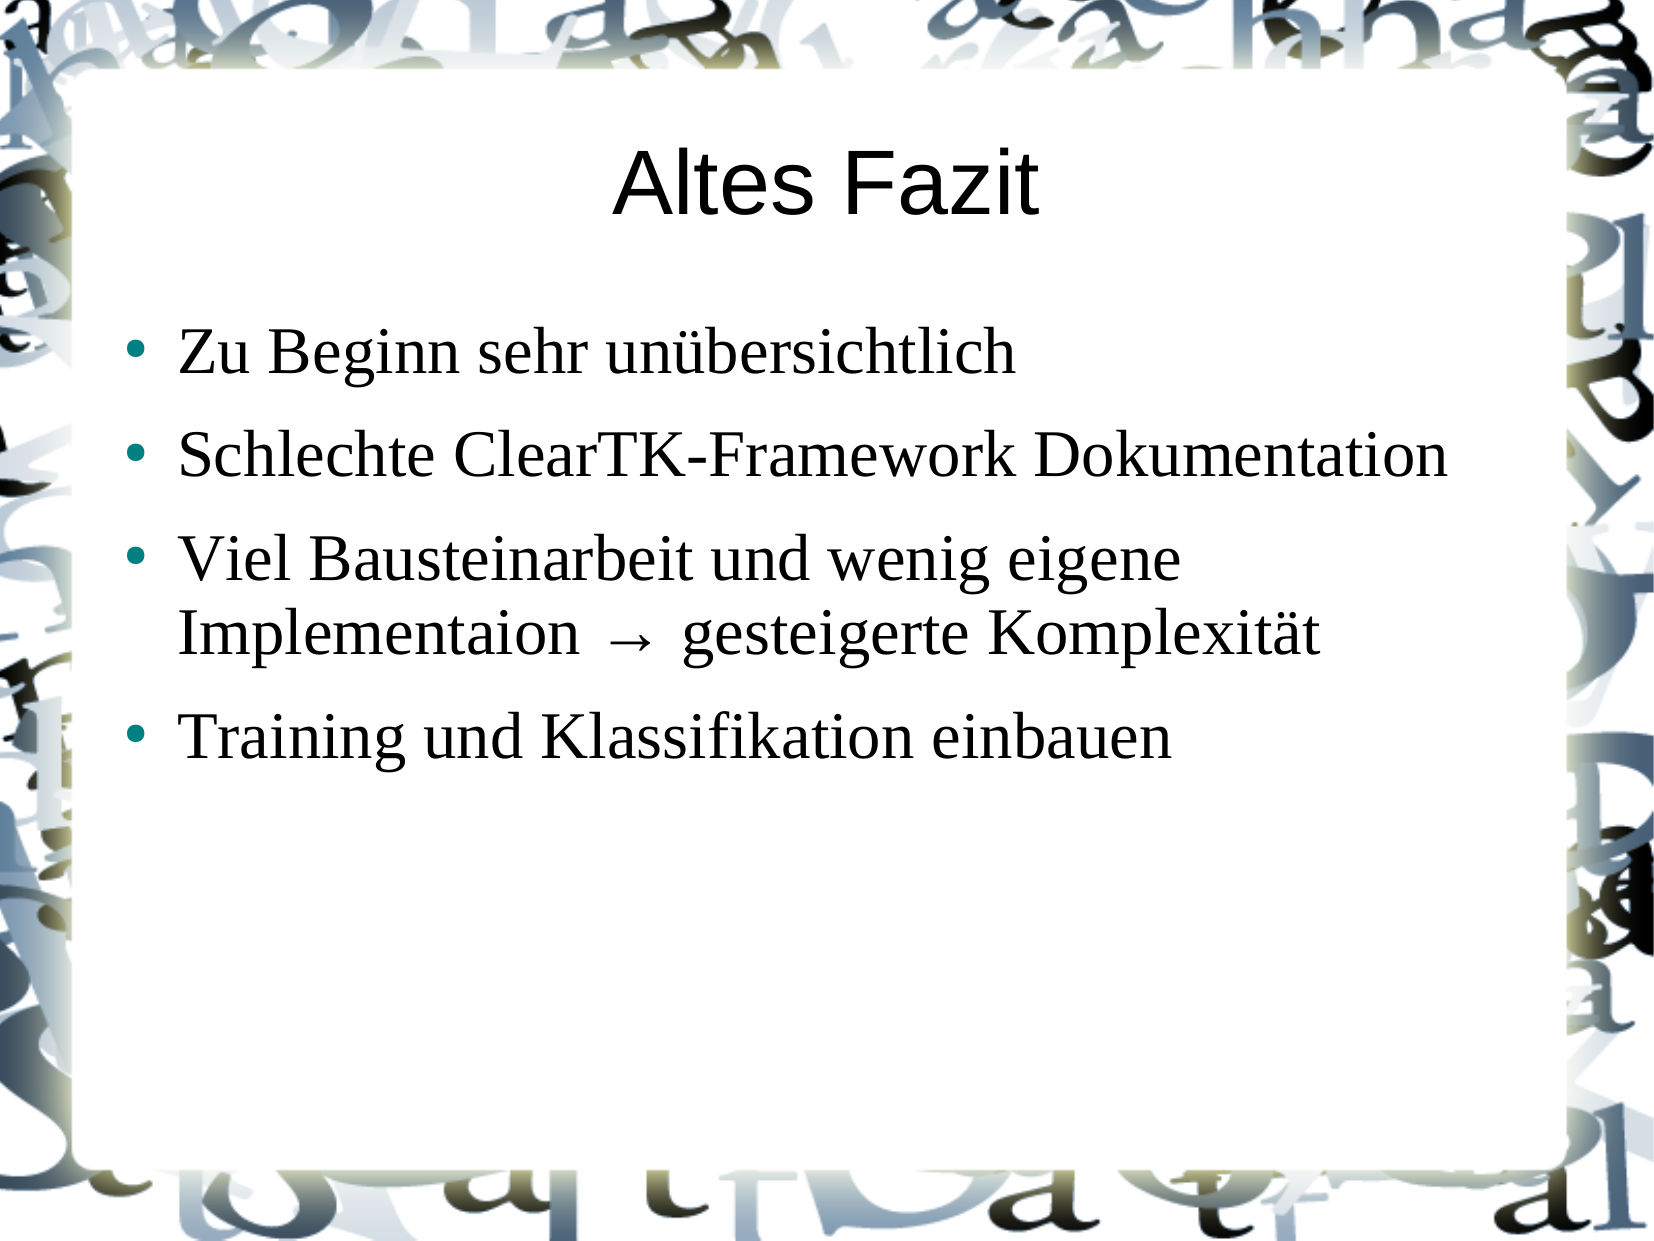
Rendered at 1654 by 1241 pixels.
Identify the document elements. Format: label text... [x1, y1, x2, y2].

list Zu Beginn sehr unübersichtlich Schlechte ClearTK-Framework Dokumentation Viel Bausteinarbeit und wenig eigene Implementaion → gesteigerte Komplexität Training und Klassifikation einbauen [106, 313, 1530, 1034]
title Altes Fazit [82, 78, 1571, 287]
picture [0, 0, 1654, 1241]
